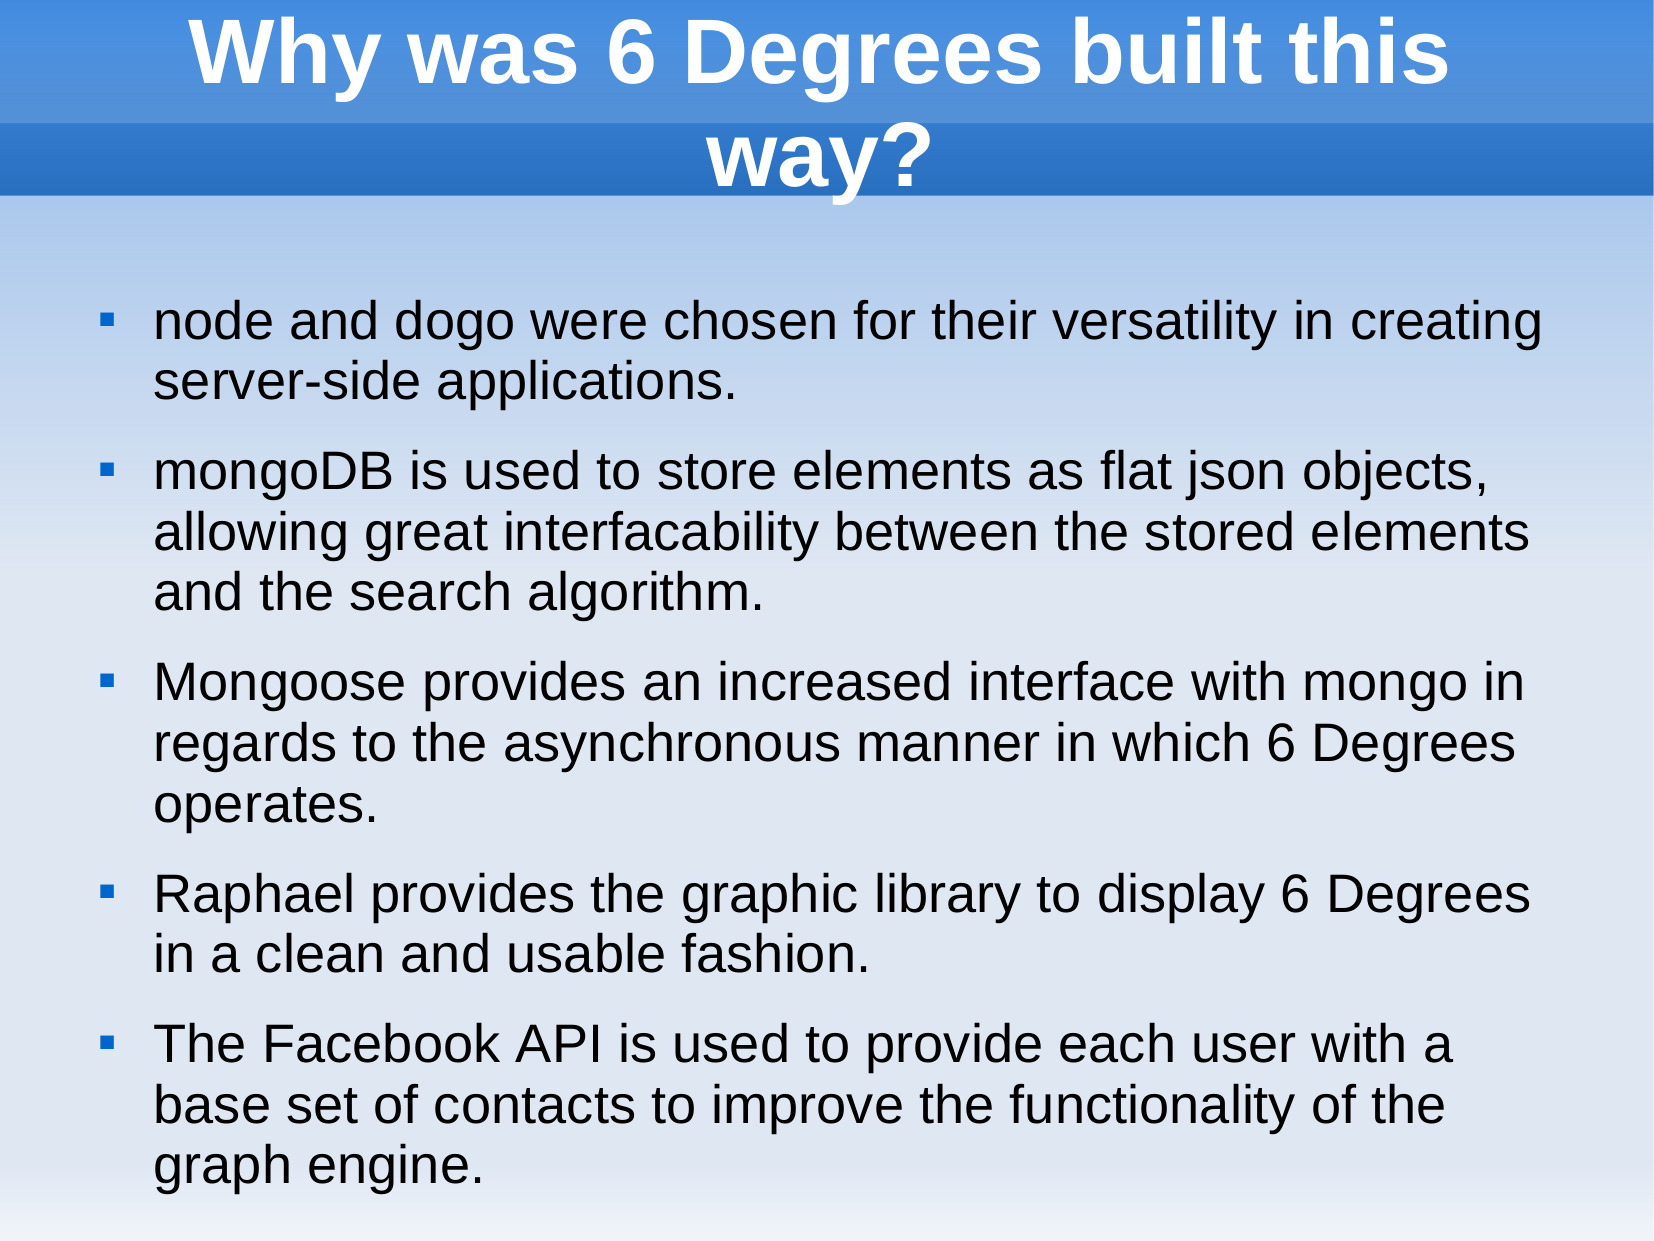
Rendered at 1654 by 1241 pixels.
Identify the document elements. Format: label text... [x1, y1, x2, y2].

picture [0, 0, 1654, 1241]
list node and dogo were chosen for their versatility in creating server-side applications. mongoDB is used to store elements as flat json objects, allowing great interfacability between the stored elements and the search algorithm. Mongoose provides an increased interface with mongo in regards to the asynchronous manner in which 6 Degrees operates. Raphael provides the graphic library to display 6 Degrees in a clean and usable fashion. The Facebook API is used to provide each user with a base set of contacts to improve the functionality of the graph engine. [82, 290, 1571, 1196]
title Why was 6 Degrees built this way? [76, 0, 1565, 208]
